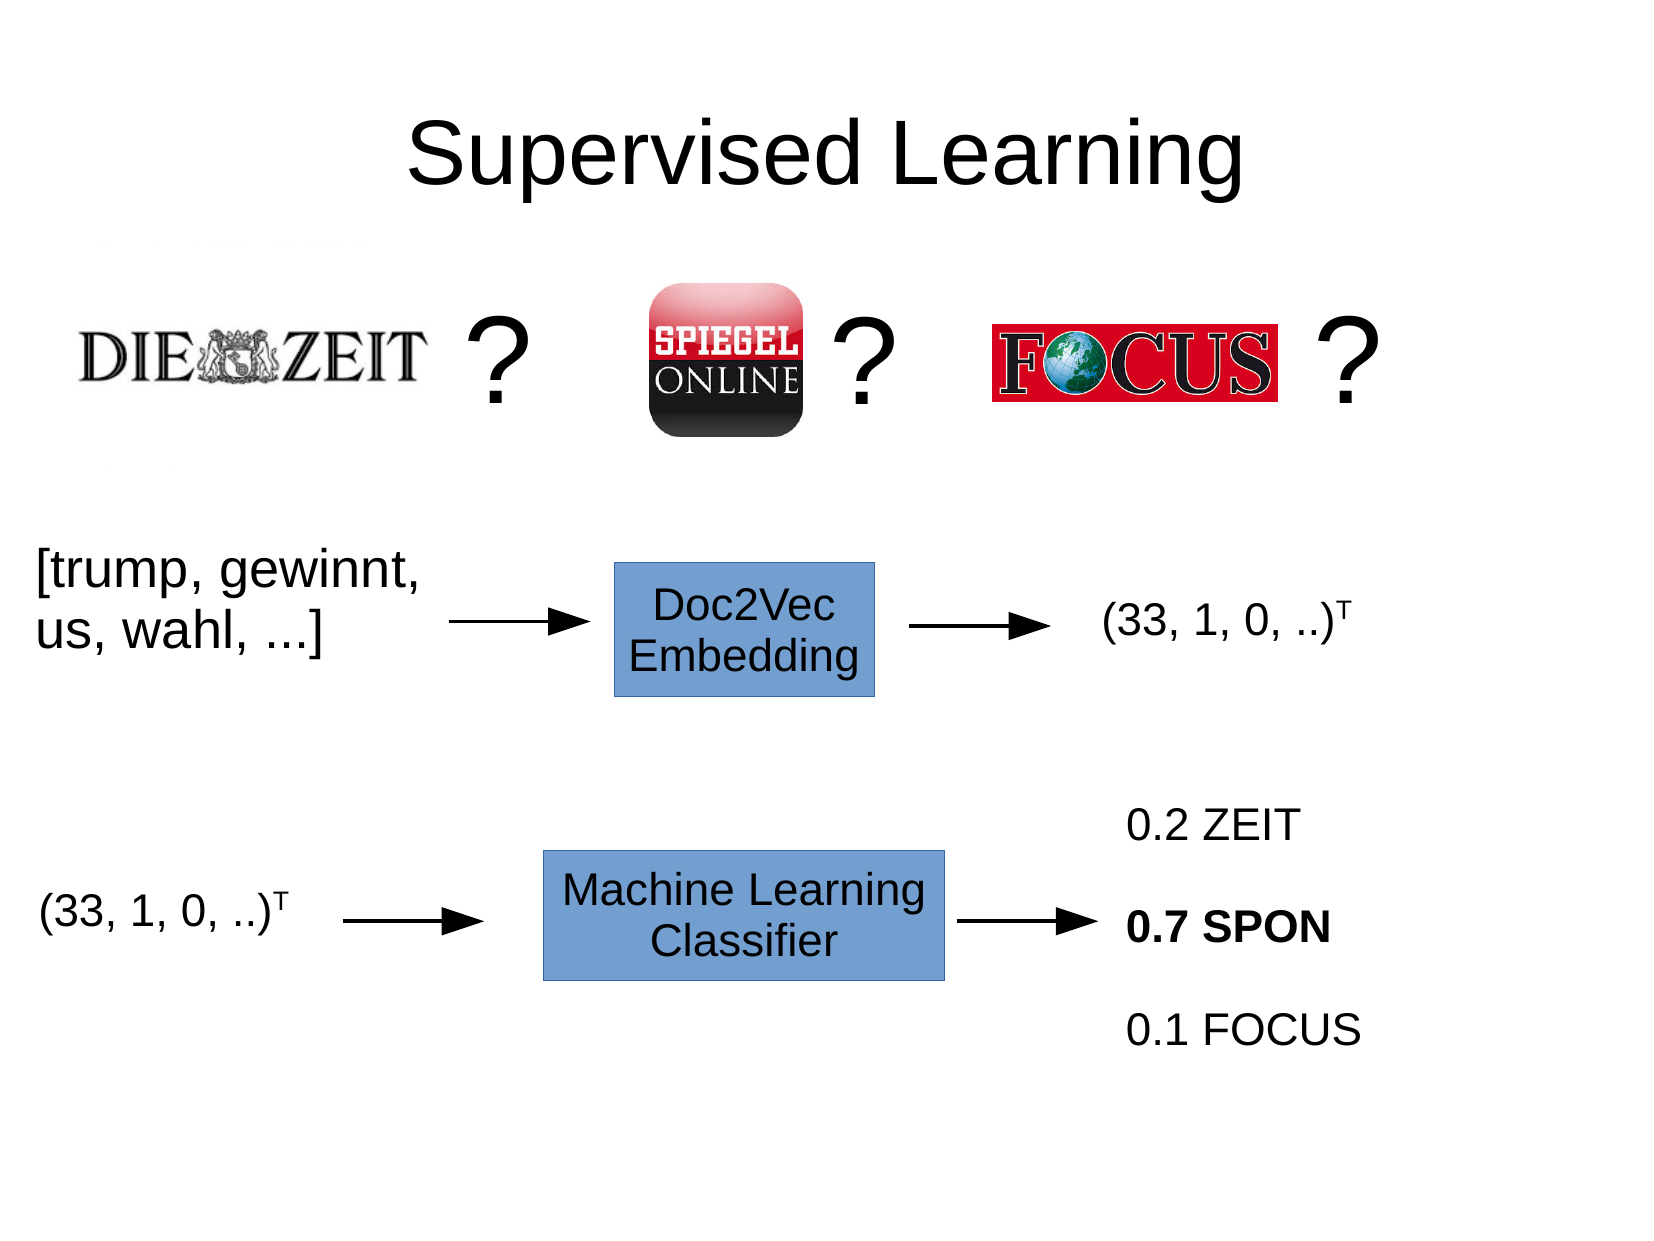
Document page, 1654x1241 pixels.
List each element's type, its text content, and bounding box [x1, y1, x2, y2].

text_box Doc2Vec Embedding [614, 562, 875, 697]
picture [992, 324, 1278, 402]
picture [649, 283, 803, 437]
text_box ? [1299, 282, 1418, 438]
title Supervised Learning [82, 49, 1571, 257]
text_box ? [814, 283, 934, 439]
picture [47, 240, 461, 473]
text_box [trump, gewinnt, us, wahl, ...] [0, 538, 449, 756]
text_box (33, 1, 0, ..)T [1086, 586, 1371, 654]
text_box Machine Learning Classifier [543, 850, 945, 981]
text_box (33, 1, 0, ..)T [23, 877, 308, 945]
text_box ? [448, 282, 567, 438]
text_box 0.2 ZEIT 0.7 SPON 0.1 FOCUS [1098, 791, 1382, 1063]
